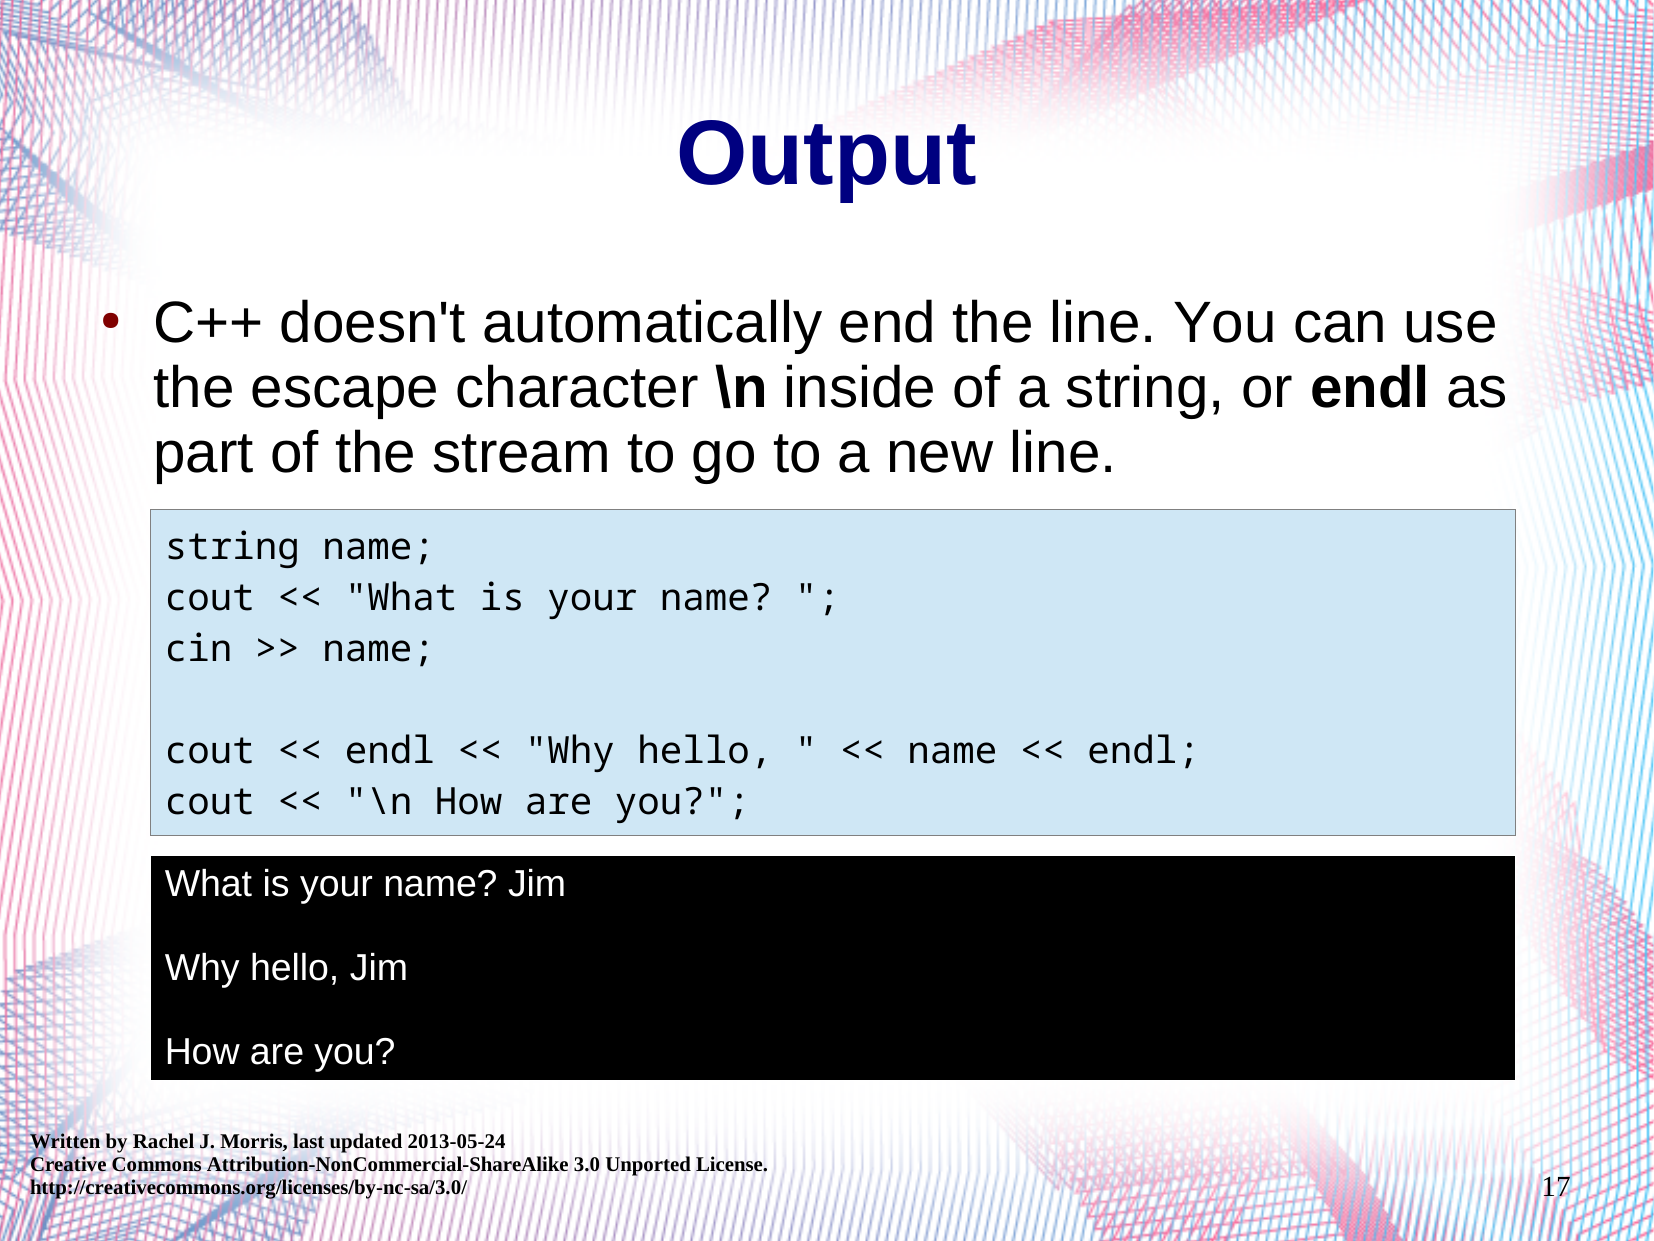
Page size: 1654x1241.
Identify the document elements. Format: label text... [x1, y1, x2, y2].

picture [0, 0, 1654, 1241]
title Output [82, 49, 1571, 257]
text_box string name; cout << "What is your name? "; cin >> name; cout << endl << "Why hello, " << name << endl; cout << "\n How are you?"; [150, 509, 1516, 836]
text_box What is your name? Jim Why hello, Jim How are you? [150, 855, 1516, 1081]
list C++ doesn't automatically end the line. You can use the escape character \n inside of a string, or endl as part of the stream to go to a new line. [82, 290, 1571, 586]
